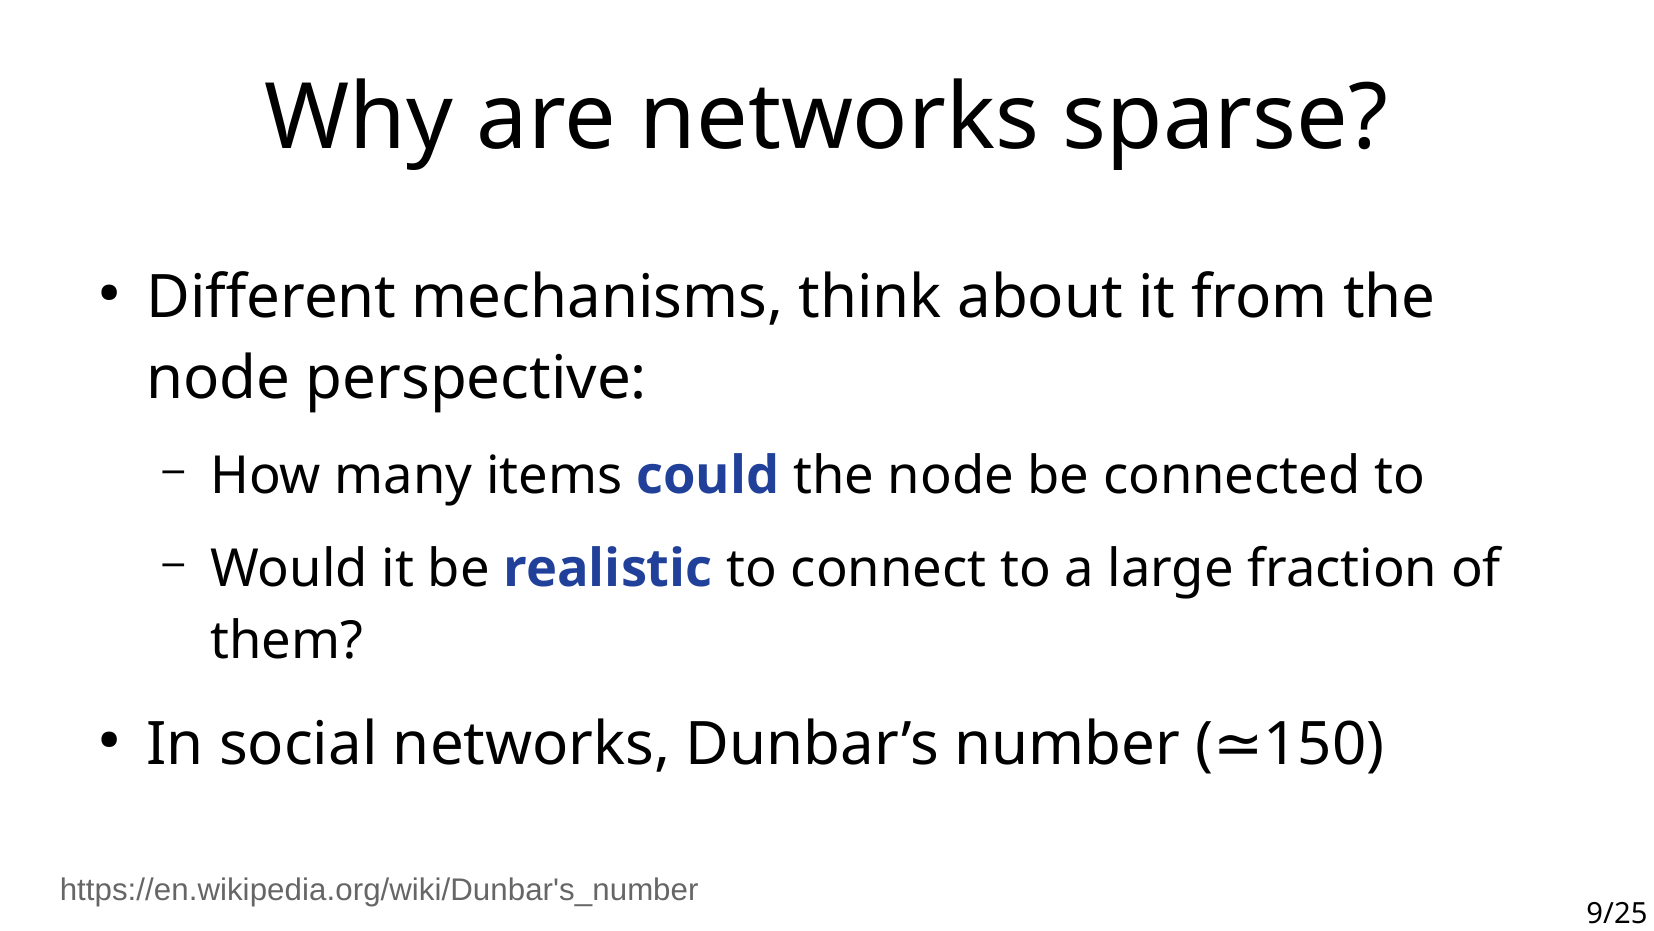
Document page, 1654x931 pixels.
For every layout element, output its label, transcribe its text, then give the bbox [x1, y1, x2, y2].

title Why are networks sparse? [82, 1, 1571, 226]
text_box https://en.wikipedia.org/wiki/Dunbar's_number [45, 864, 837, 916]
list Different mechanisms, think about it from the node perspective: How many items could the node be connected to Would it be realistic to connect to a large fraction of them? In social networks, Dunbar’s number (≃150) [82, 253, 1571, 793]
